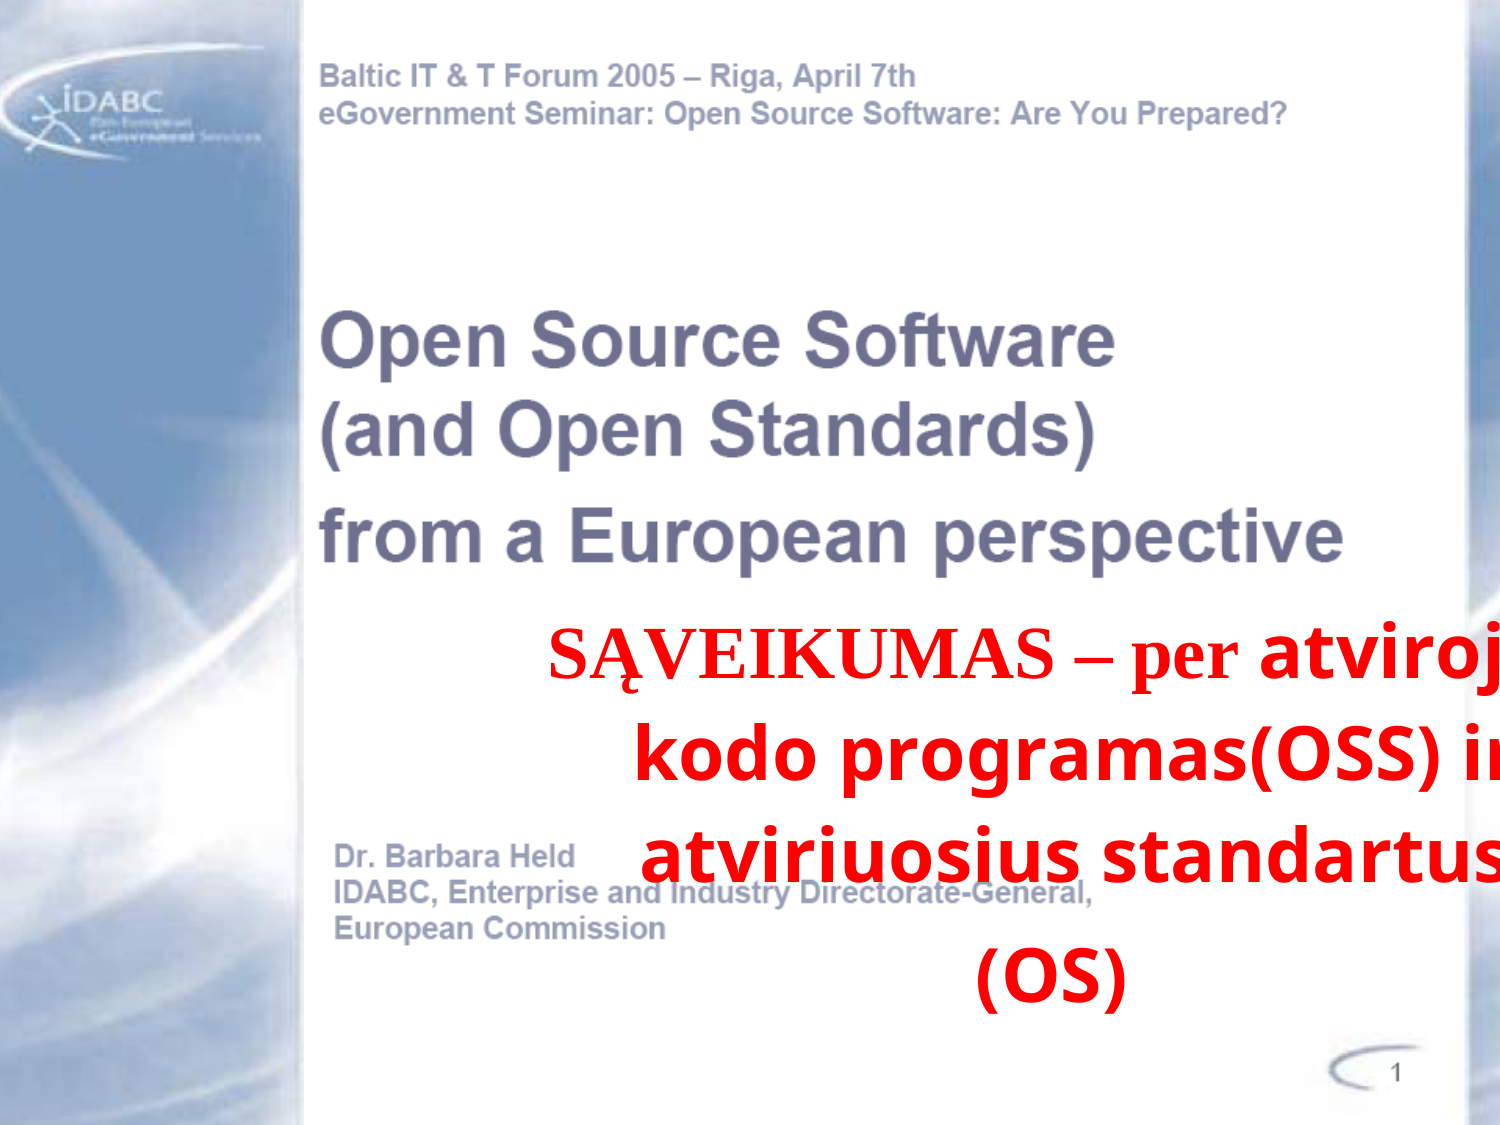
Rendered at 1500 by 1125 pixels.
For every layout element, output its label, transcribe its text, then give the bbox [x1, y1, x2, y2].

list SĄVEIKUMAS – per atvirojo kodo programas(OSS) ir atviriuosius standartus (OS) [537, 597, 1500, 1125]
picture [0, 0, 1500, 1125]
